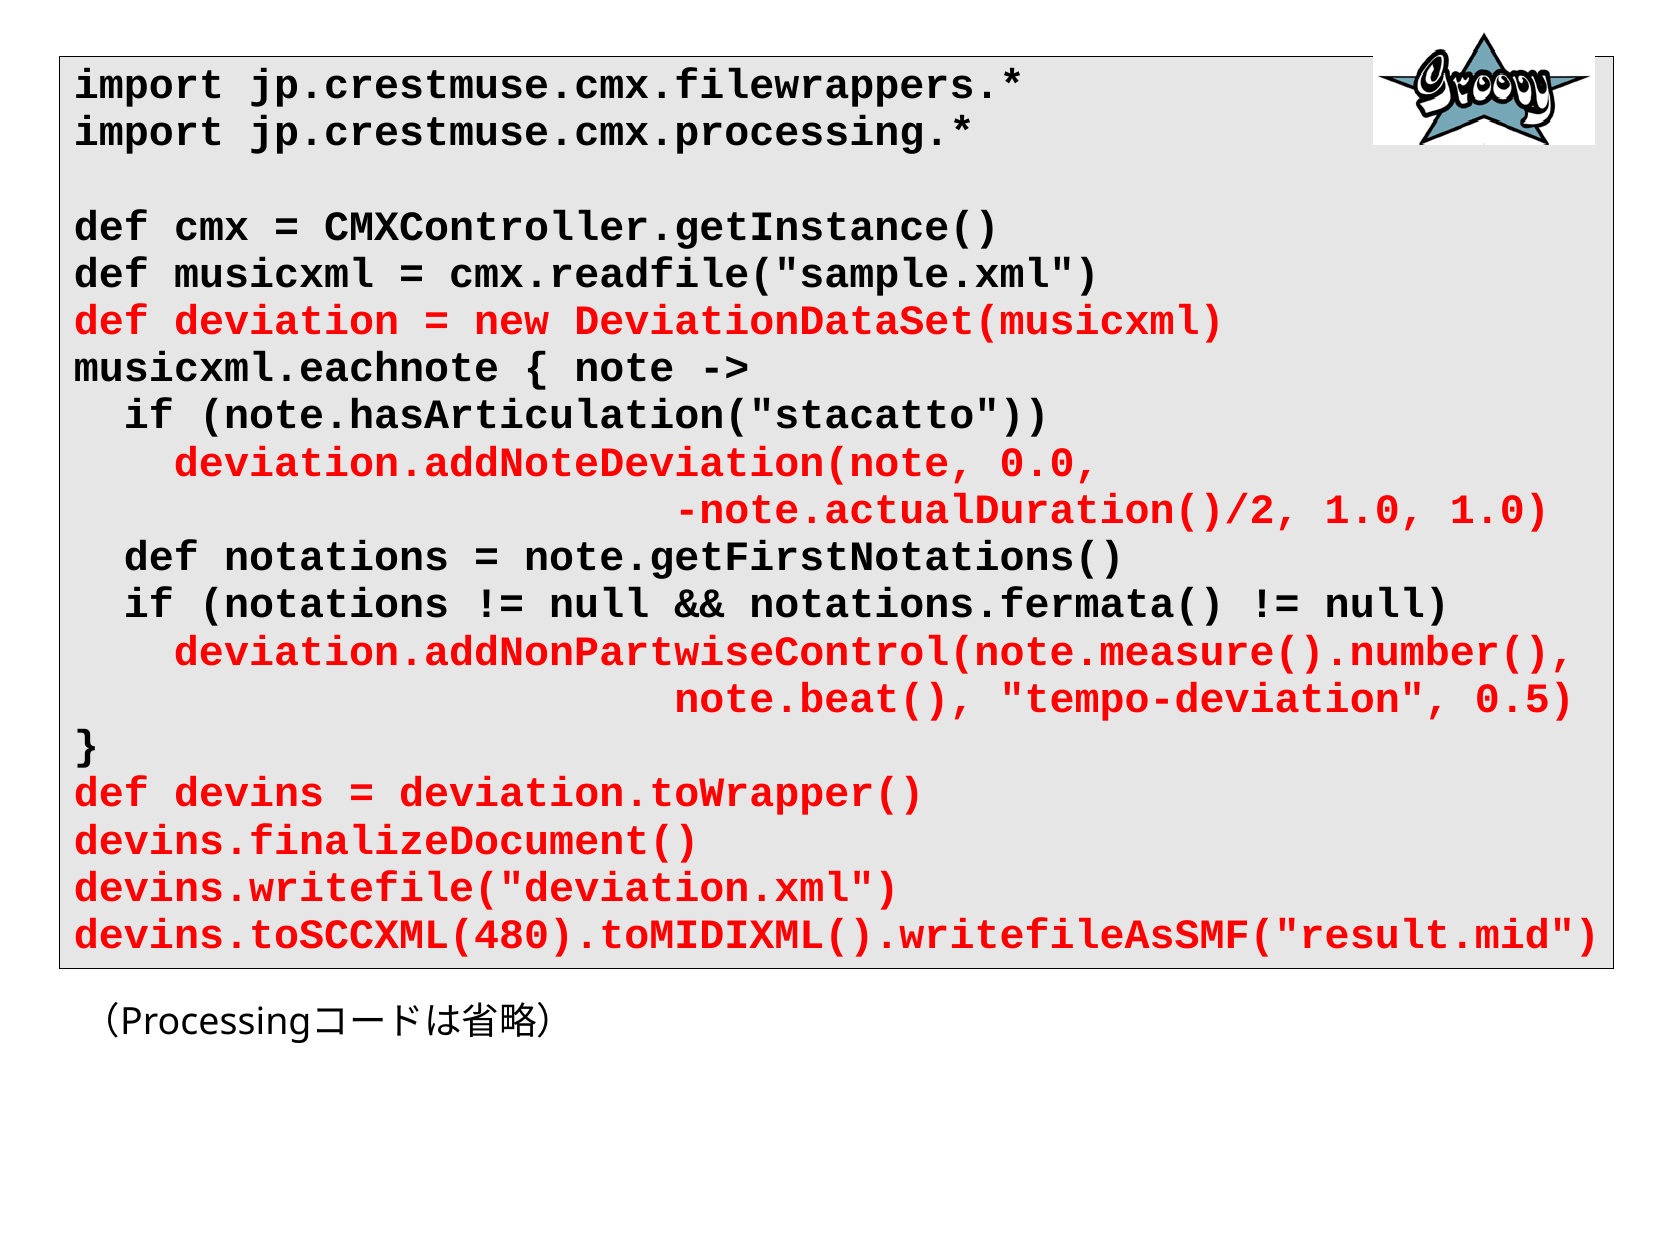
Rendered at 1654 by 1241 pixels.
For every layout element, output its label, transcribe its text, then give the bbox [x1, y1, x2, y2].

text_box （Processingコードは省略） [67, 983, 512, 1036]
text_box import jp.crestmuse.cmx.filewrappers.* import jp.crestmuse.cmx.processing.* def cmx = CMXController.getInstance() def musicxml = cmx.readfile("sample.xml") def deviation = new DeviationDataSet(musicxml) musicxml.eachnote { note -> if (note.hasArticulation("stacatto")) deviation.addNoteDeviation(note, 0.0, -note.actualDuration()/2, 1.0, 1.0) def notations = note.getFirstNotations() if (notations != null && notations.fermata() != null) deviation.addNonPartwiseControl(note.measure().number(), note.beat(), "tempo-deviation", 0.5) } def devins = deviation.toWrapper() devins.finalizeDocument() devins.writefile("deviation.xml") devins.toSCCXML(480).toMIDIXML().writefileAsSMF("result.mid") [59, 56, 1614, 969]
picture [1373, 28, 1595, 145]
